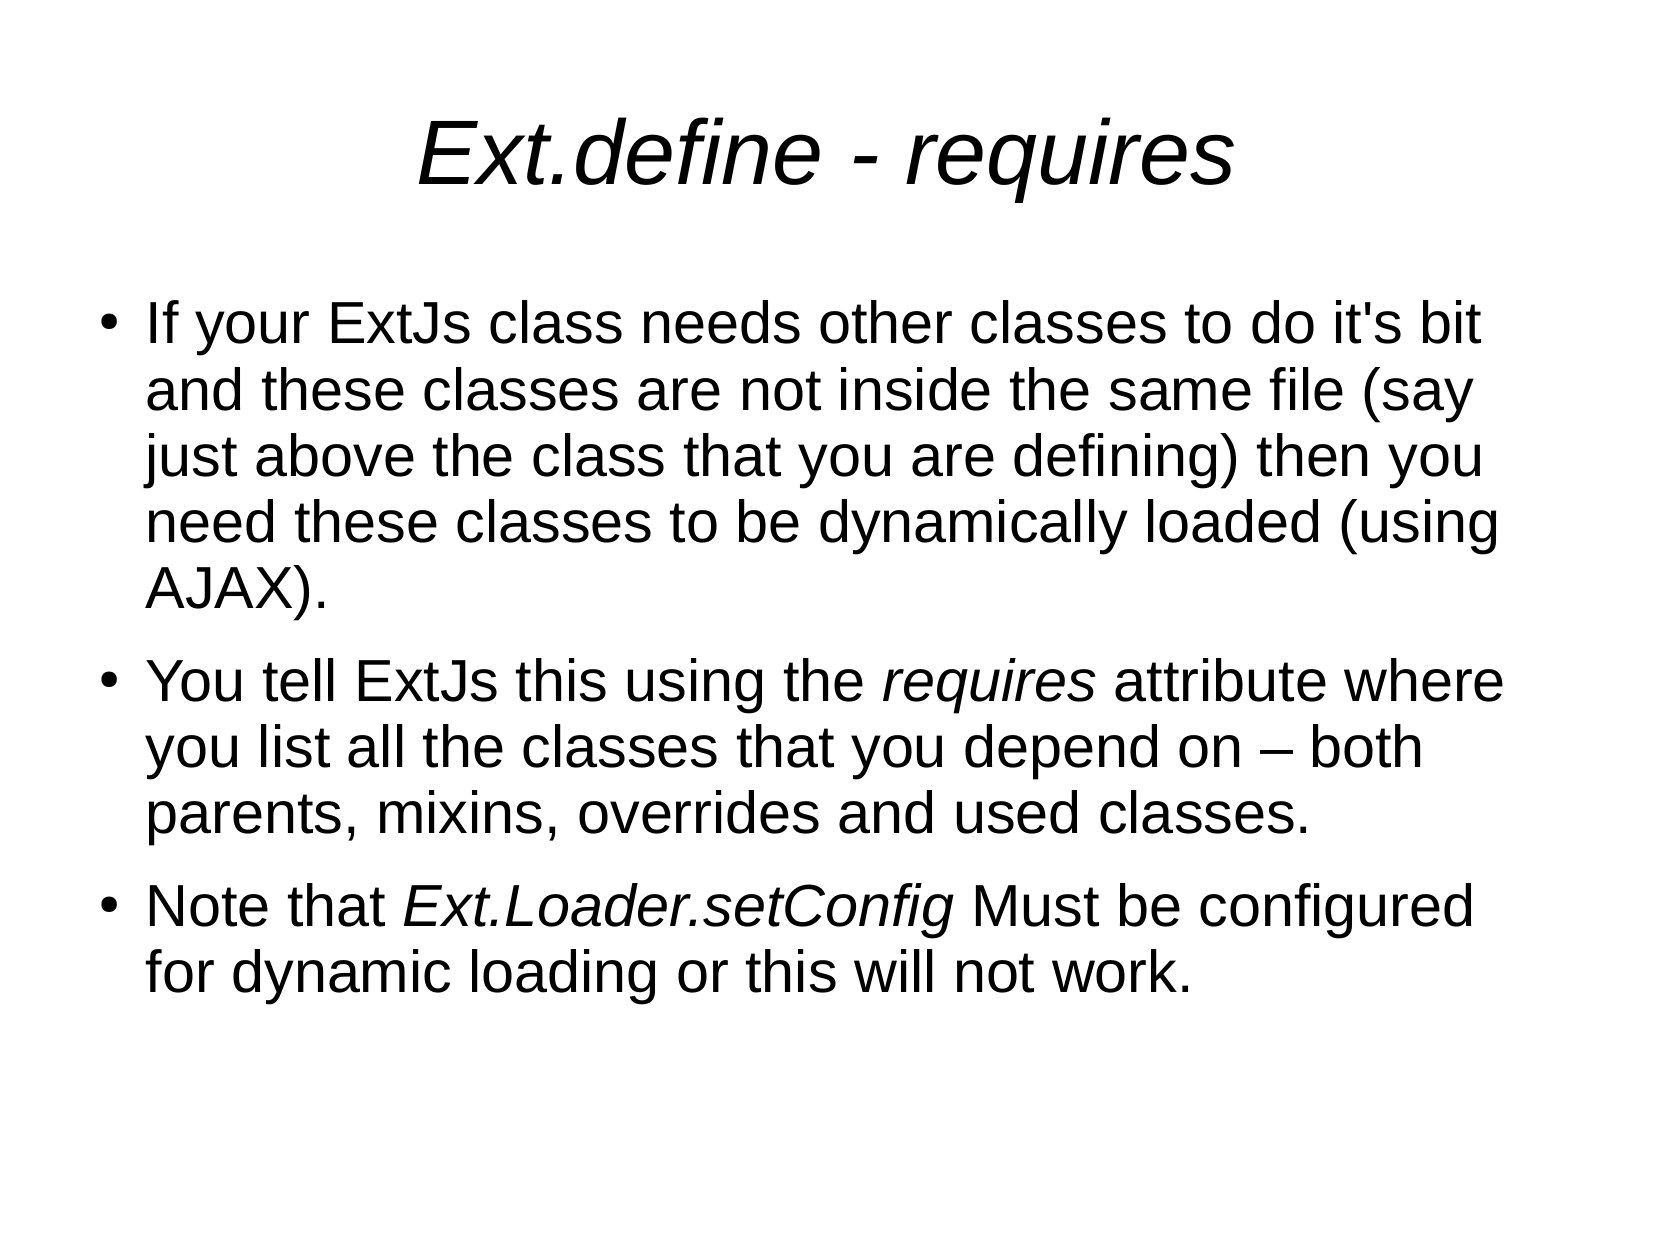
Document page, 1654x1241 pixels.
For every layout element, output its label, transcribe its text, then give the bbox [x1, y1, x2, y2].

title Ext.define - requires [82, 49, 1571, 257]
list If your ExtJs class needs other classes to do it's bit and these classes are not inside the same file (say just above the class that you are defining) then you need these classes to be dynamically loaded (using AJAX). You tell ExtJs this using the requires attribute where you list all the classes that you depend on – both parents, mixins, overrides and used classes. Note that Ext.Loader.setConfig Must be configured for dynamic loading or this will not work. [82, 290, 1538, 1010]
